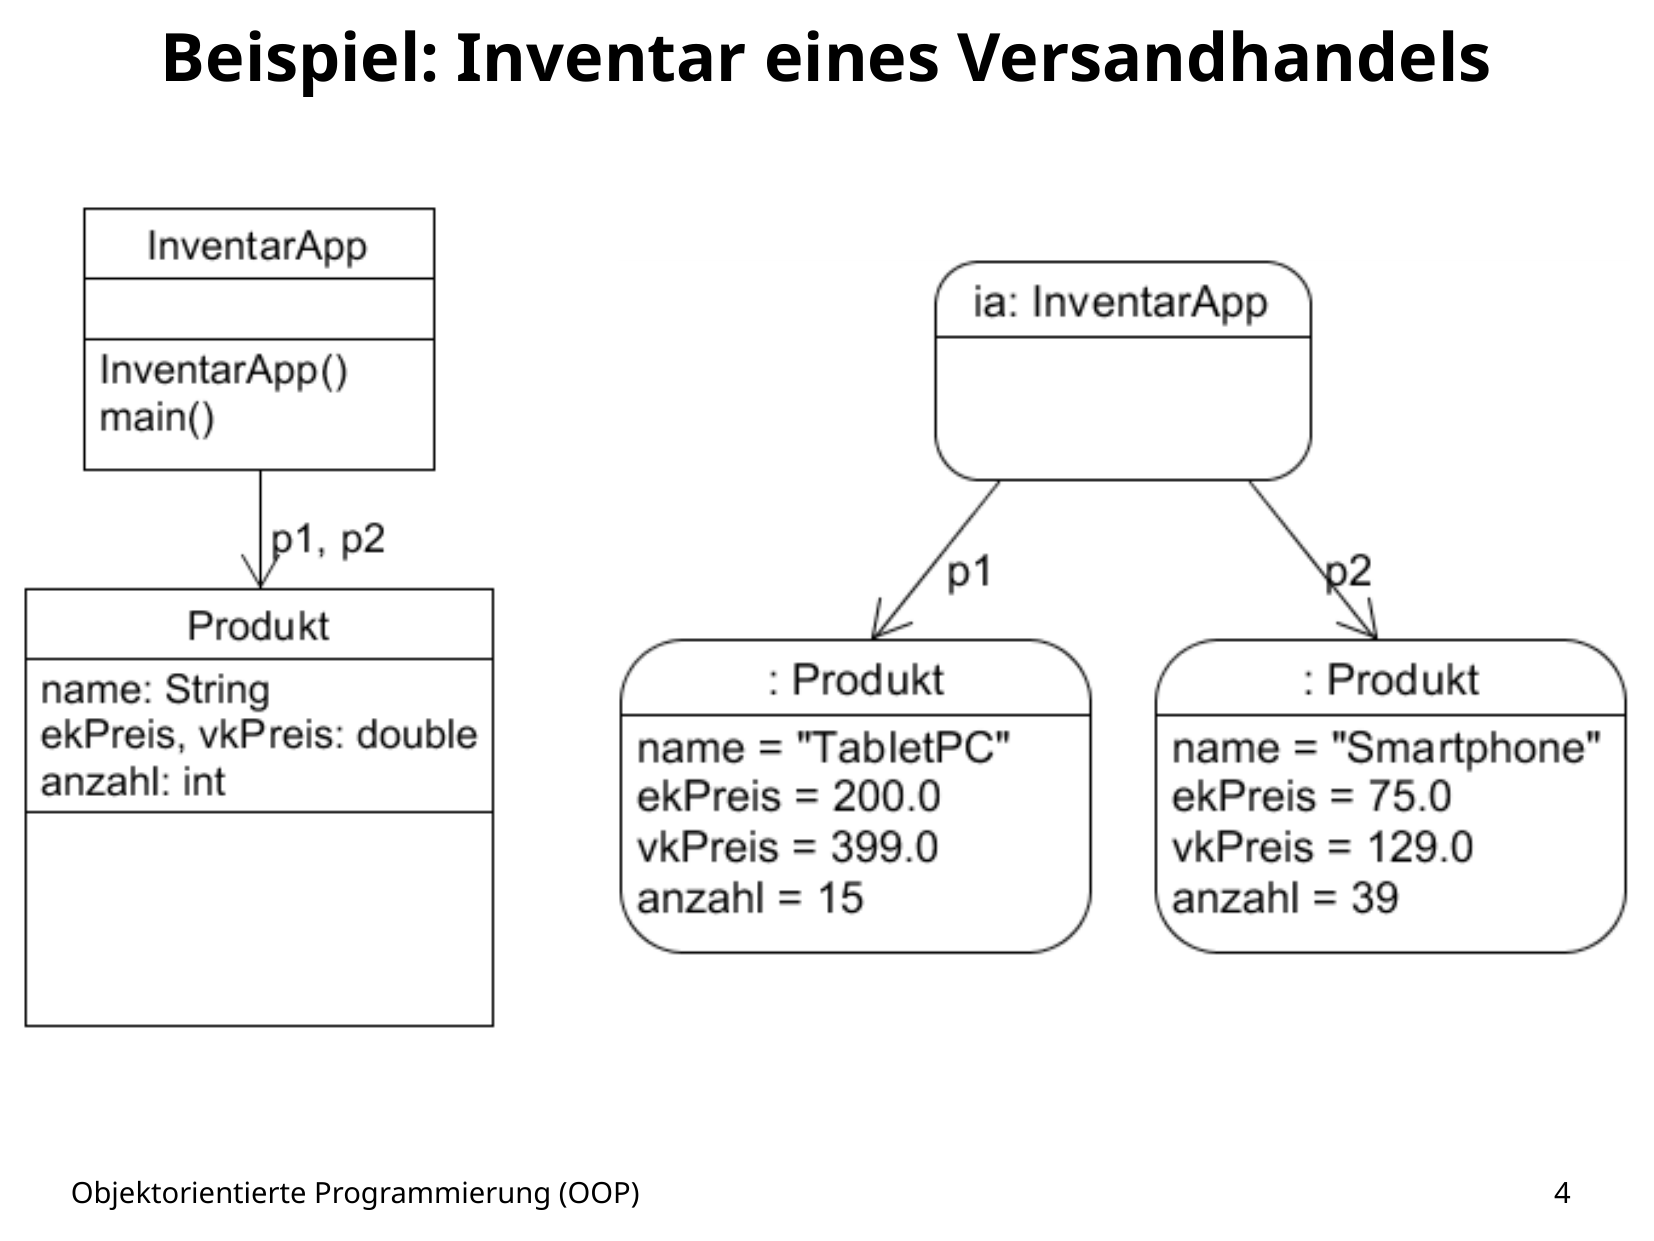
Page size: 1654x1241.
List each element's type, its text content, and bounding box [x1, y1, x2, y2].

picture [23, 206, 497, 1030]
picture [618, 259, 1630, 957]
title Beispiel: Inventar eines Versandhandels [0, 5, 1654, 107]
